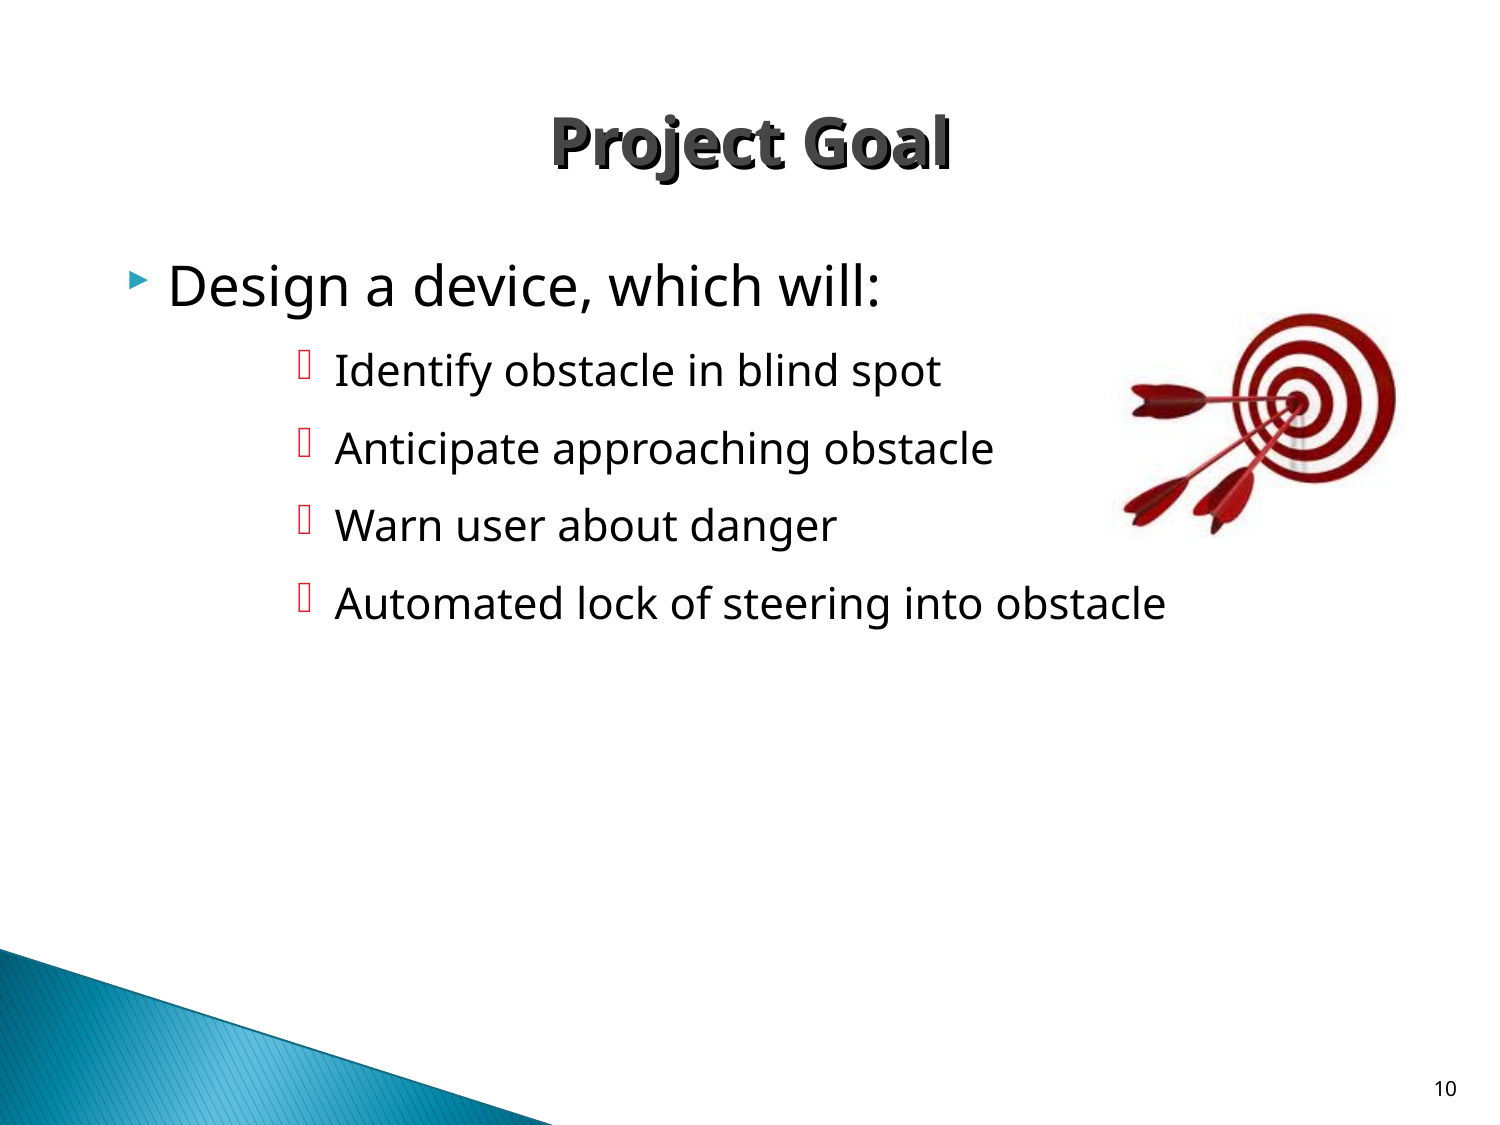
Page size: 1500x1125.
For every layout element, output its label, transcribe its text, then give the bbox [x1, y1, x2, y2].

text_box [1418, 1051, 1479, 1112]
list Design a device, which will: Identify obstacle in blind spot Anticipate approaching obstacle Warn user about danger Automated lock of steering into obstacle [75, 243, 1426, 986]
picture [1087, 287, 1407, 563]
title Project Goal [75, 45, 1426, 233]
